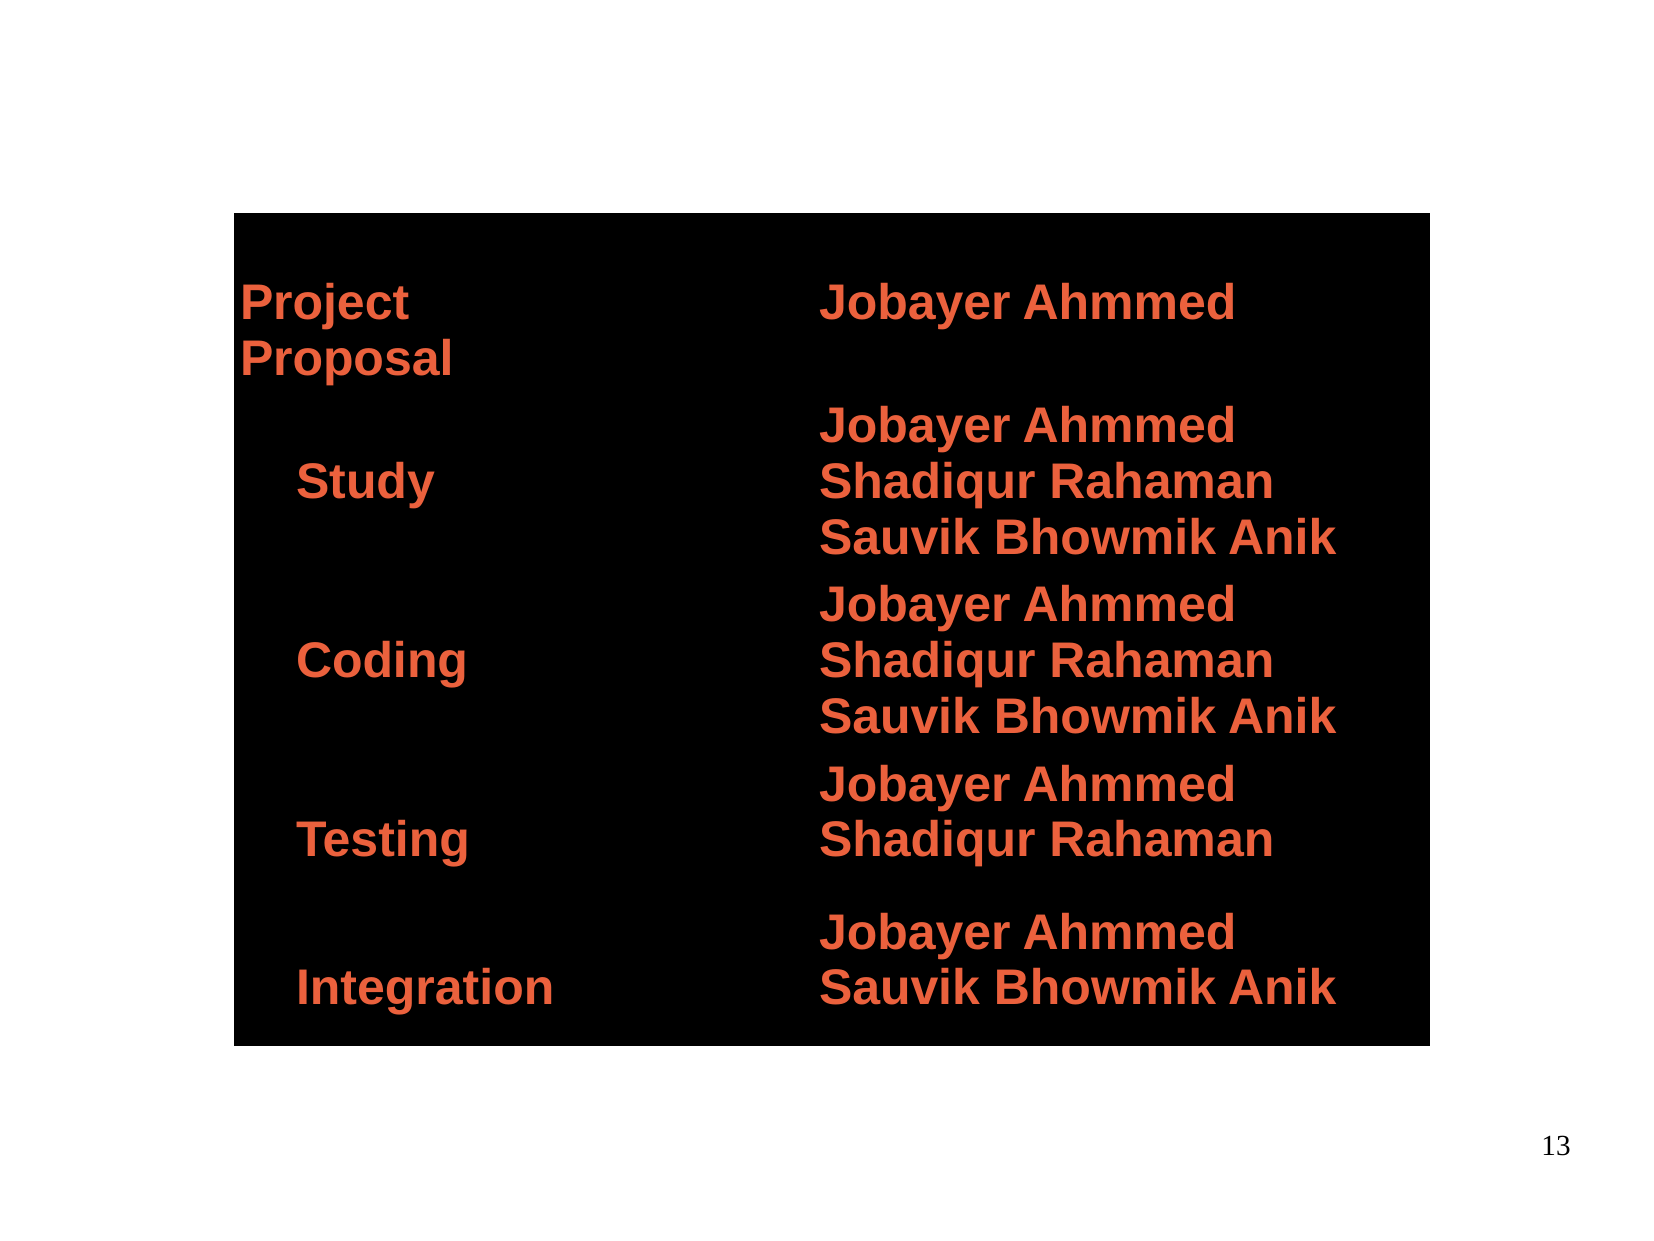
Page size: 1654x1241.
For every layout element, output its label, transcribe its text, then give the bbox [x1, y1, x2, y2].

table_header Jobayer Ahmmed [645, 213, 1430, 392]
table_cell Jobayer Ahmmed Sauvik Bhowmik Anik [645, 898, 1430, 1046]
table_header Project Proposal [234, 213, 645, 392]
table_cell Jobayer Ahmmed Shadiqur Rahaman Sauvik Bhowmik Anik [645, 571, 1430, 750]
table_cell Coding [234, 571, 645, 750]
table_cell Integration [234, 898, 645, 1046]
table_cell Study [234, 392, 645, 571]
table_cell Jobayer Ahmmed Shadiqur Rahaman [645, 750, 1430, 898]
table_cell Testing [234, 750, 645, 898]
table_cell Jobayer Ahmmed Shadiqur Rahaman Sauvik Bhowmik Anik [645, 392, 1430, 571]
